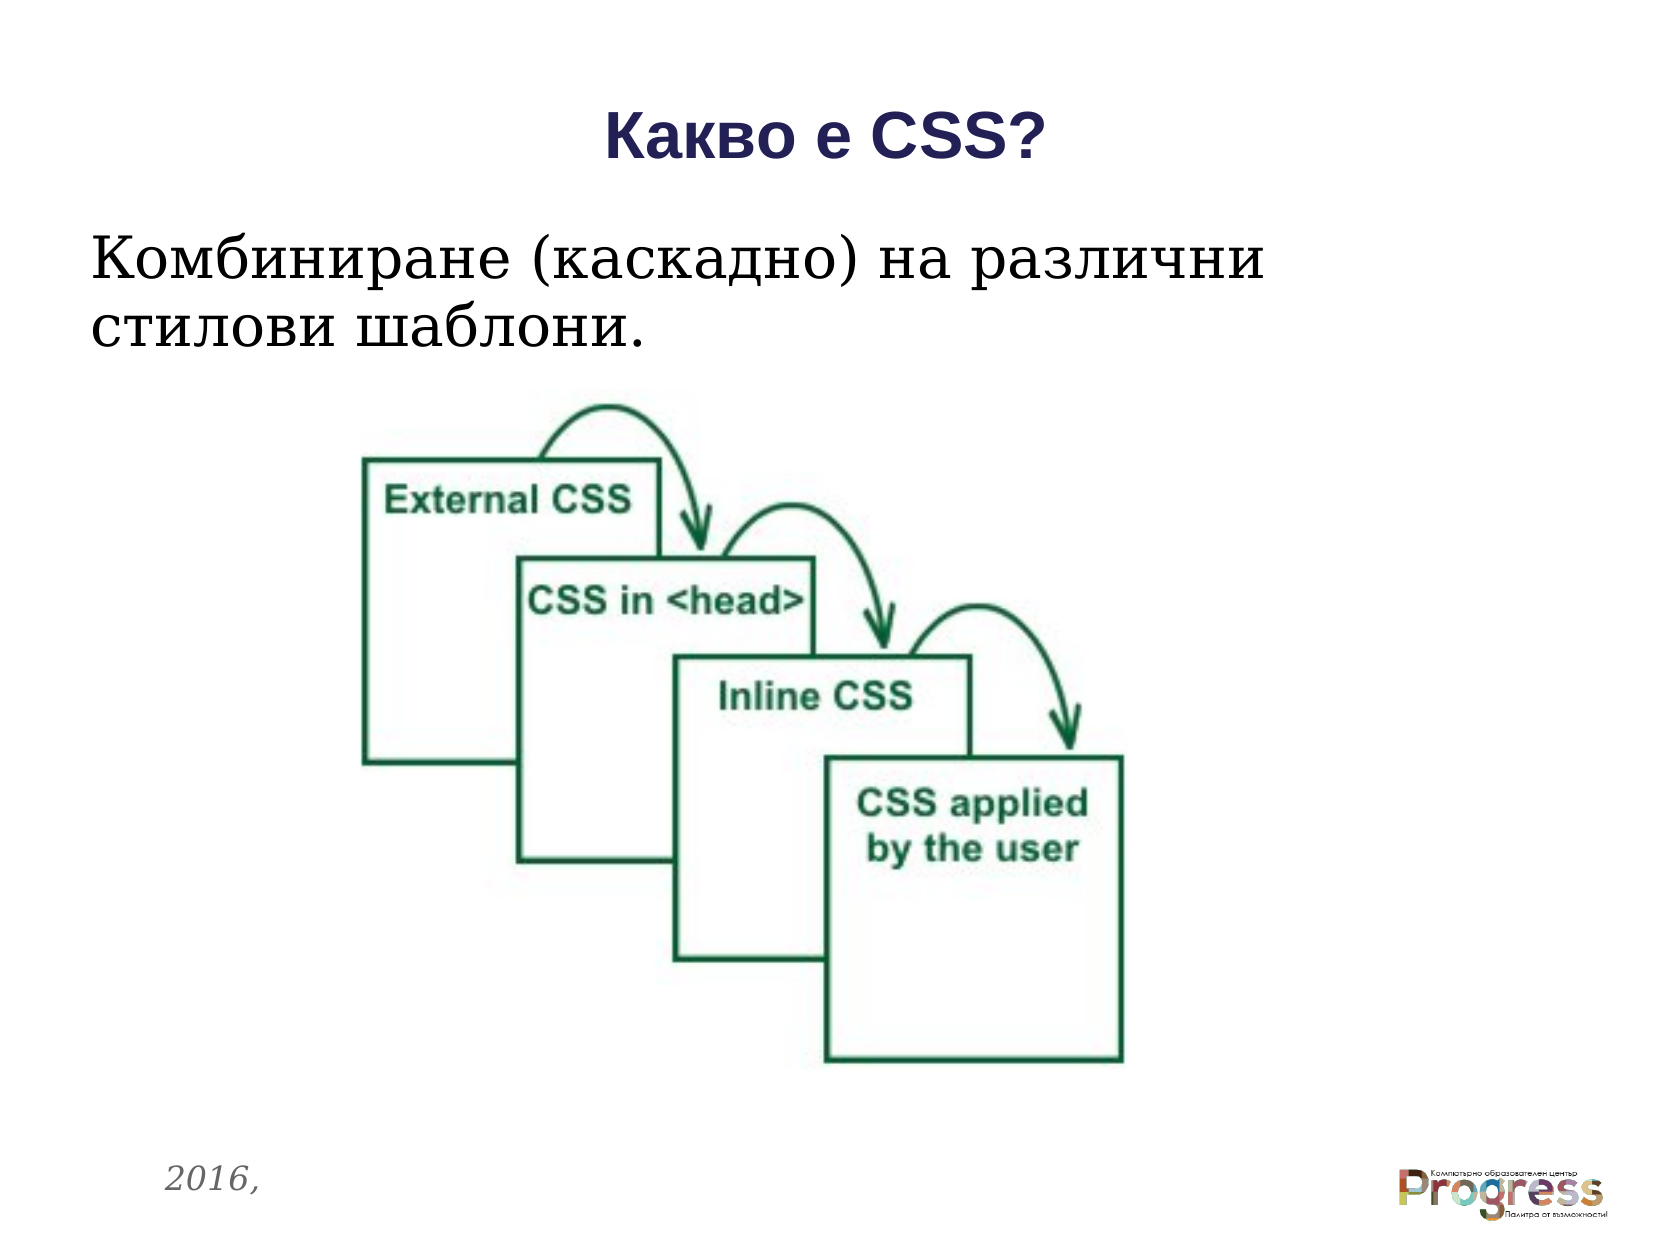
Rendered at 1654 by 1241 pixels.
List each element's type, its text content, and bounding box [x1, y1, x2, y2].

picture [1399, 1168, 1613, 1221]
title Какво е CSS? [82, 55, 1571, 216]
text_box 2016, Ива Е. Попова [150, 1152, 586, 1201]
picture [360, 389, 1130, 1081]
list Комбиниране (каскадно) на различни стилови шаблони. [90, 225, 1531, 1036]
